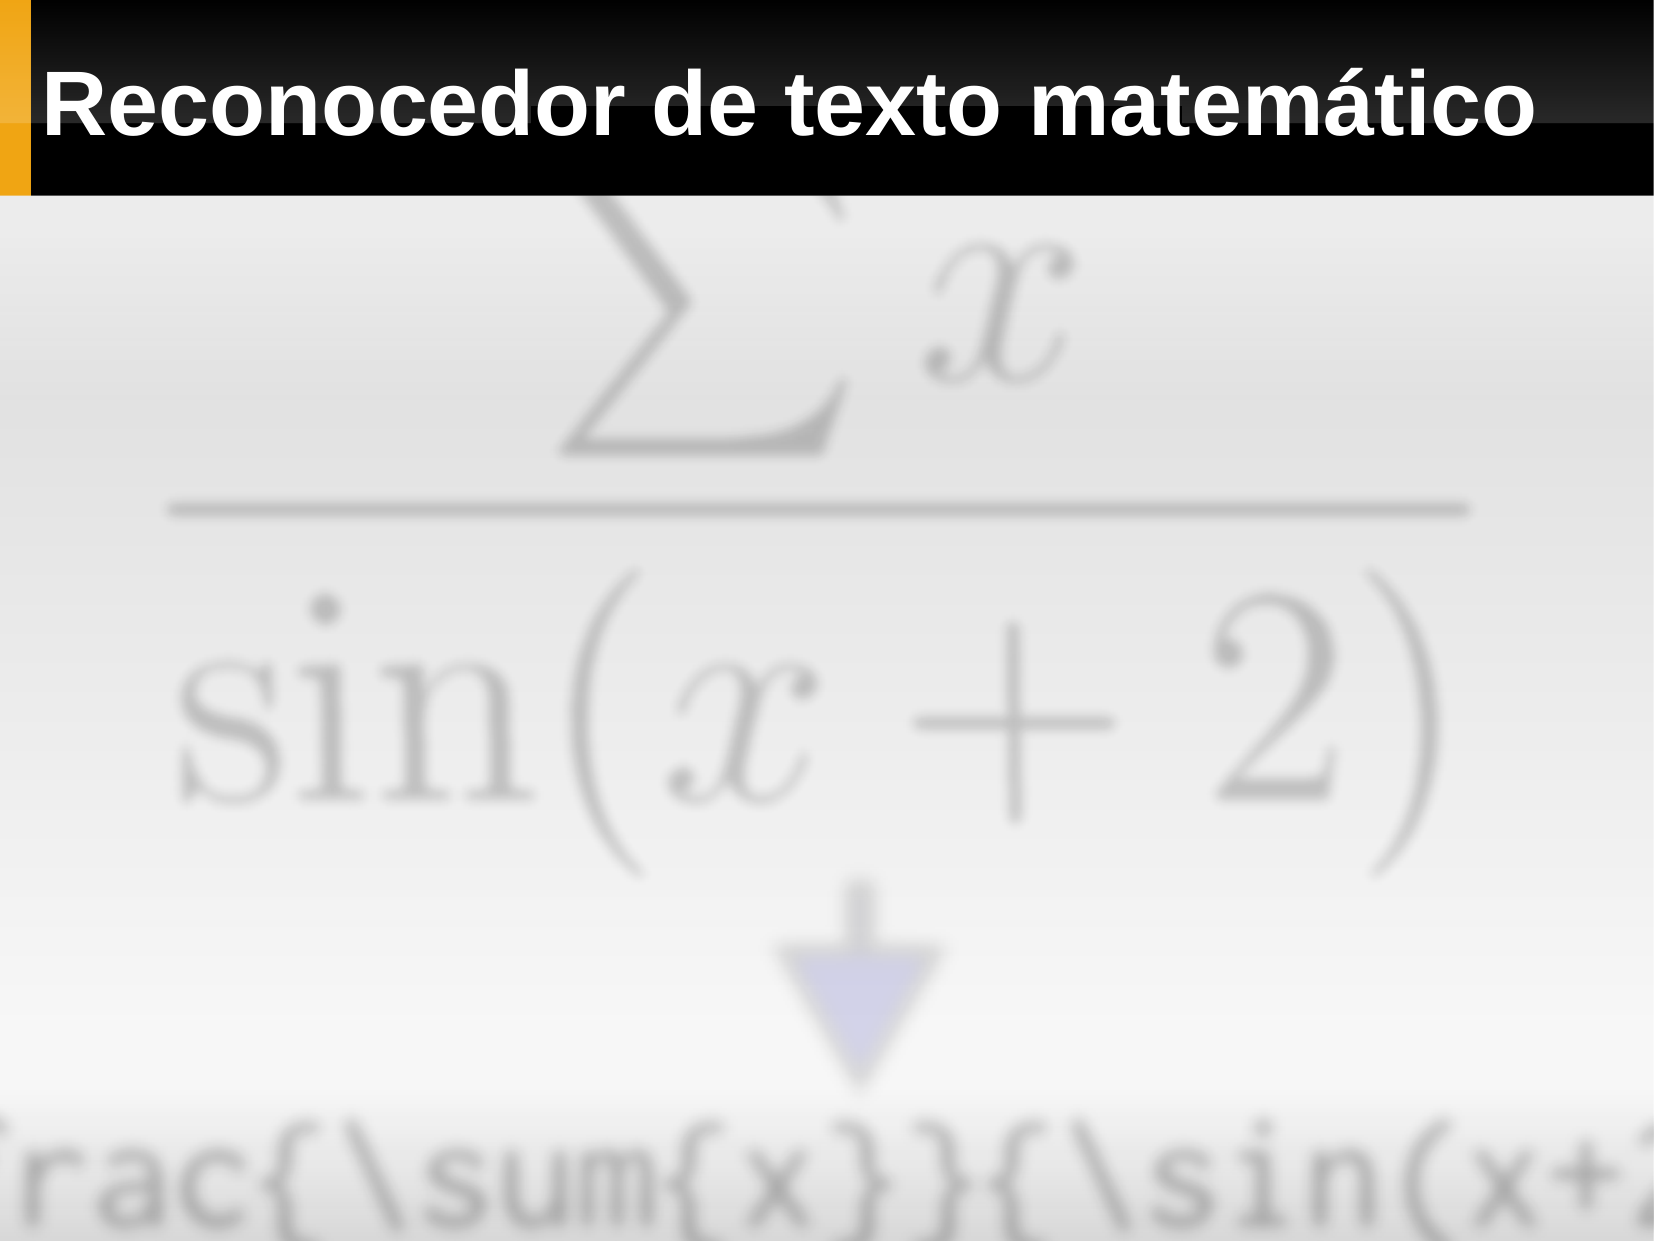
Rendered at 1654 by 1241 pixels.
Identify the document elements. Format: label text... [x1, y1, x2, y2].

picture [0, 0, 1654, 1241]
title Reconocedor de texto matemático [41, 0, 1577, 208]
